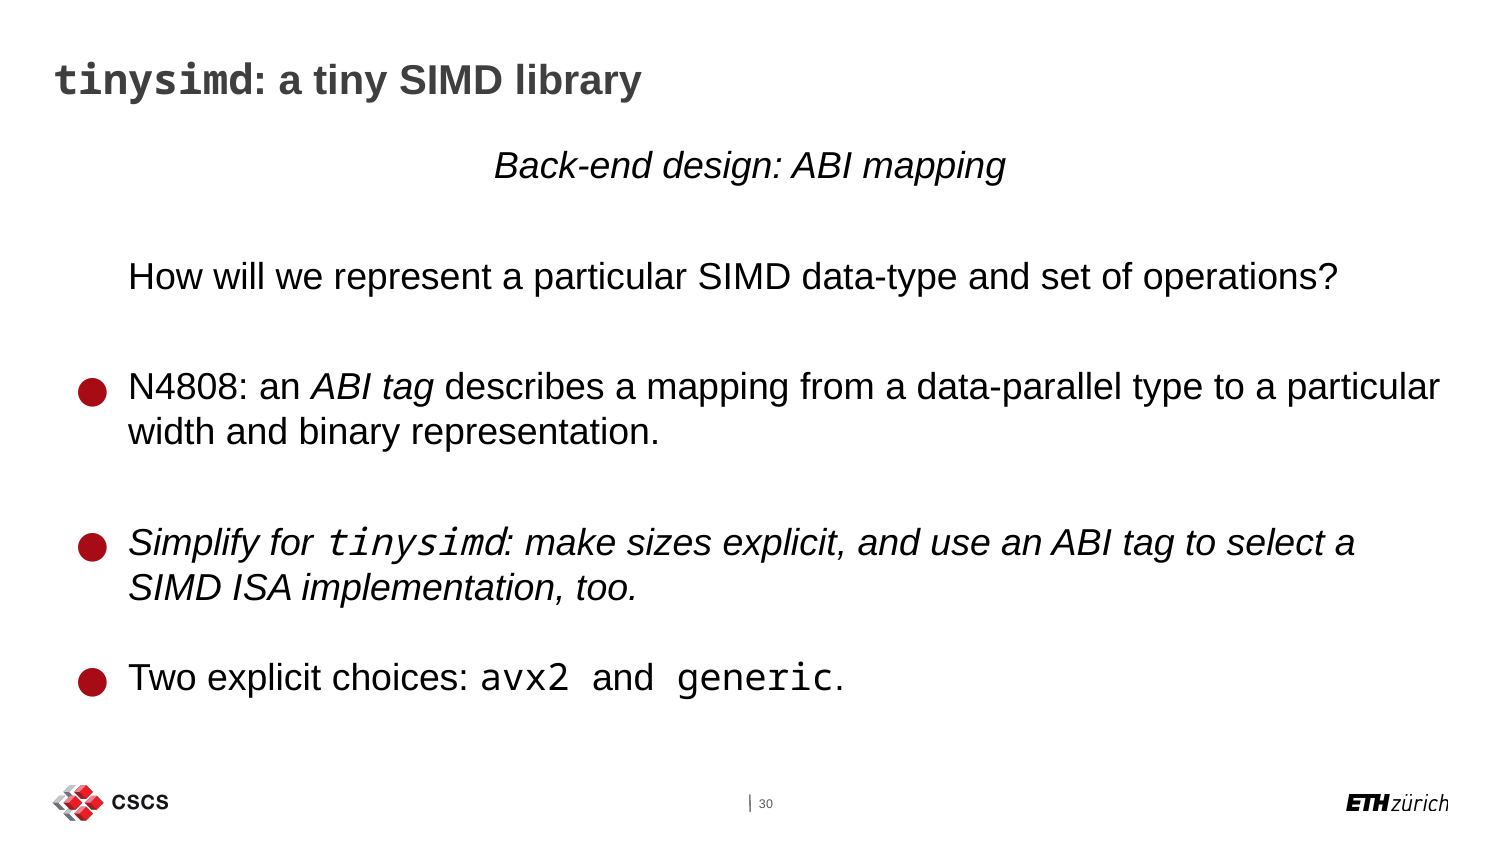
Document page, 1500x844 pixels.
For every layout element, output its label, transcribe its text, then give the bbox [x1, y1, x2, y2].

title tinysimd: a tiny SIMD library [53, 5, 1447, 112]
picture [1346, 794, 1448, 811]
picture [43, 775, 177, 830]
slide_number <number> [750, 794, 798, 813]
list Back-end design: ABI mapping How will we represent a particular SIMD data-type and set of operations? N4808: an ABI tag describes a mapping from a data-parallel type to a particular width and binary representation. Simplify for tinysimd: make sizes explicit, and use an ABI tag to select a SIMD ISA implementation, too. Two explicit choices: avx2 and generic. [53, 133, 1447, 767]
